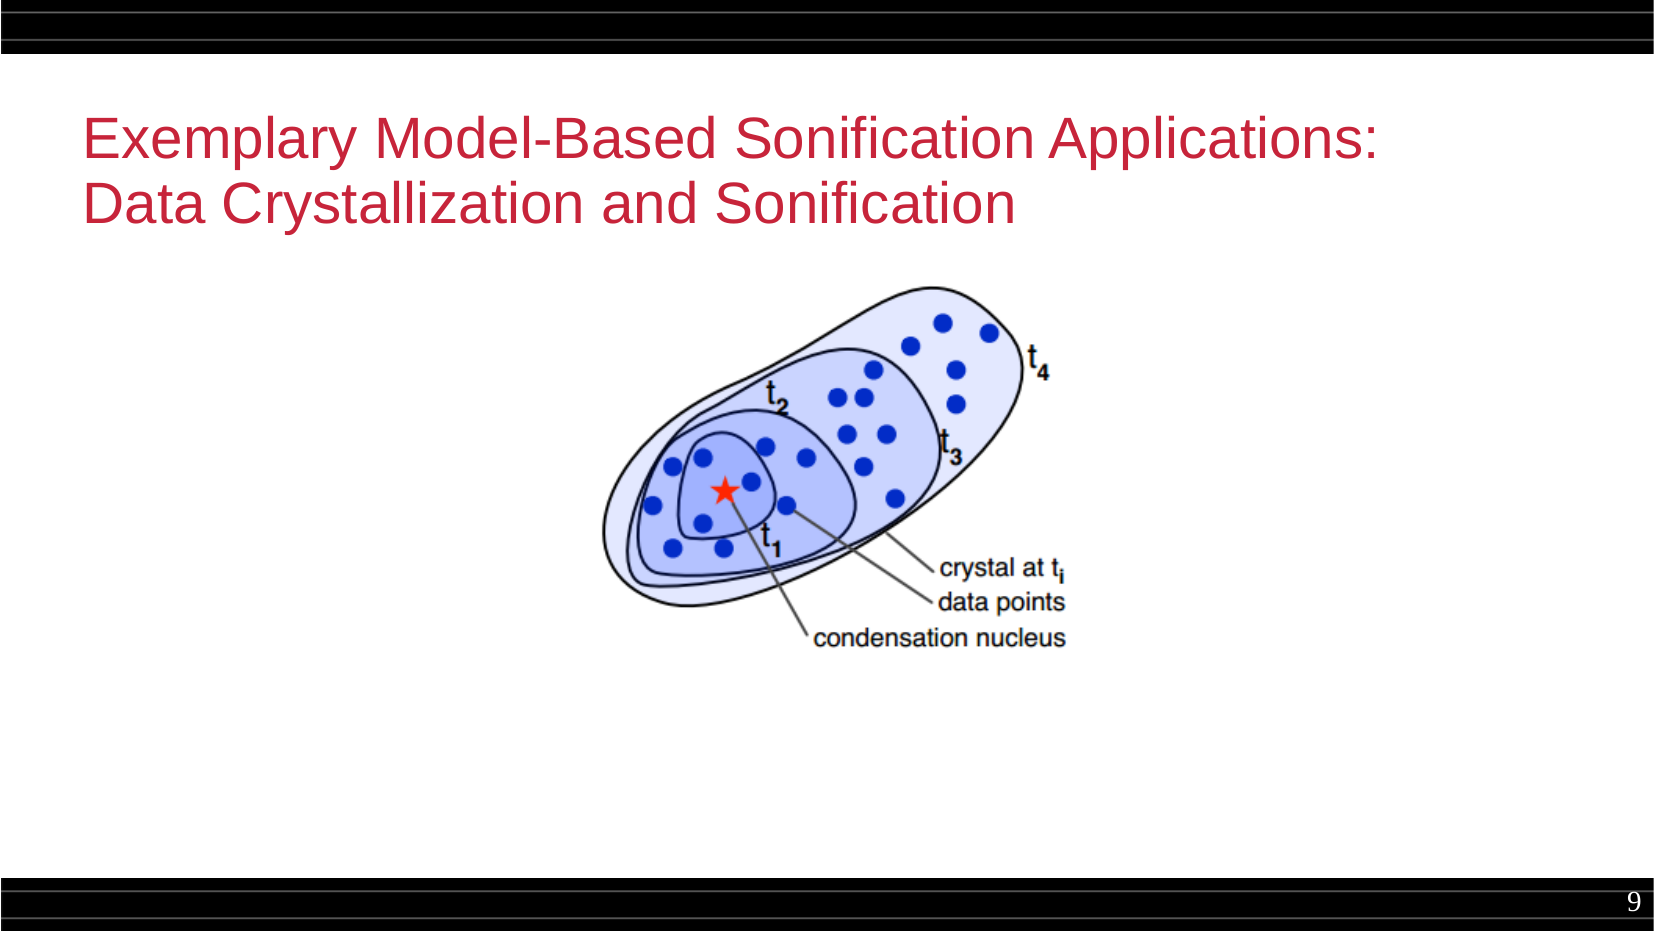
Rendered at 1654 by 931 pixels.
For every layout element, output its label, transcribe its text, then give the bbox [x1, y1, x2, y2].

picture [1, 0, 1654, 54]
picture [1, 878, 1654, 931]
picture [568, 254, 1094, 681]
title Exemplary Model-Based Sonification Applications: Data Crystallization and Sonification [82, 92, 1571, 249]
